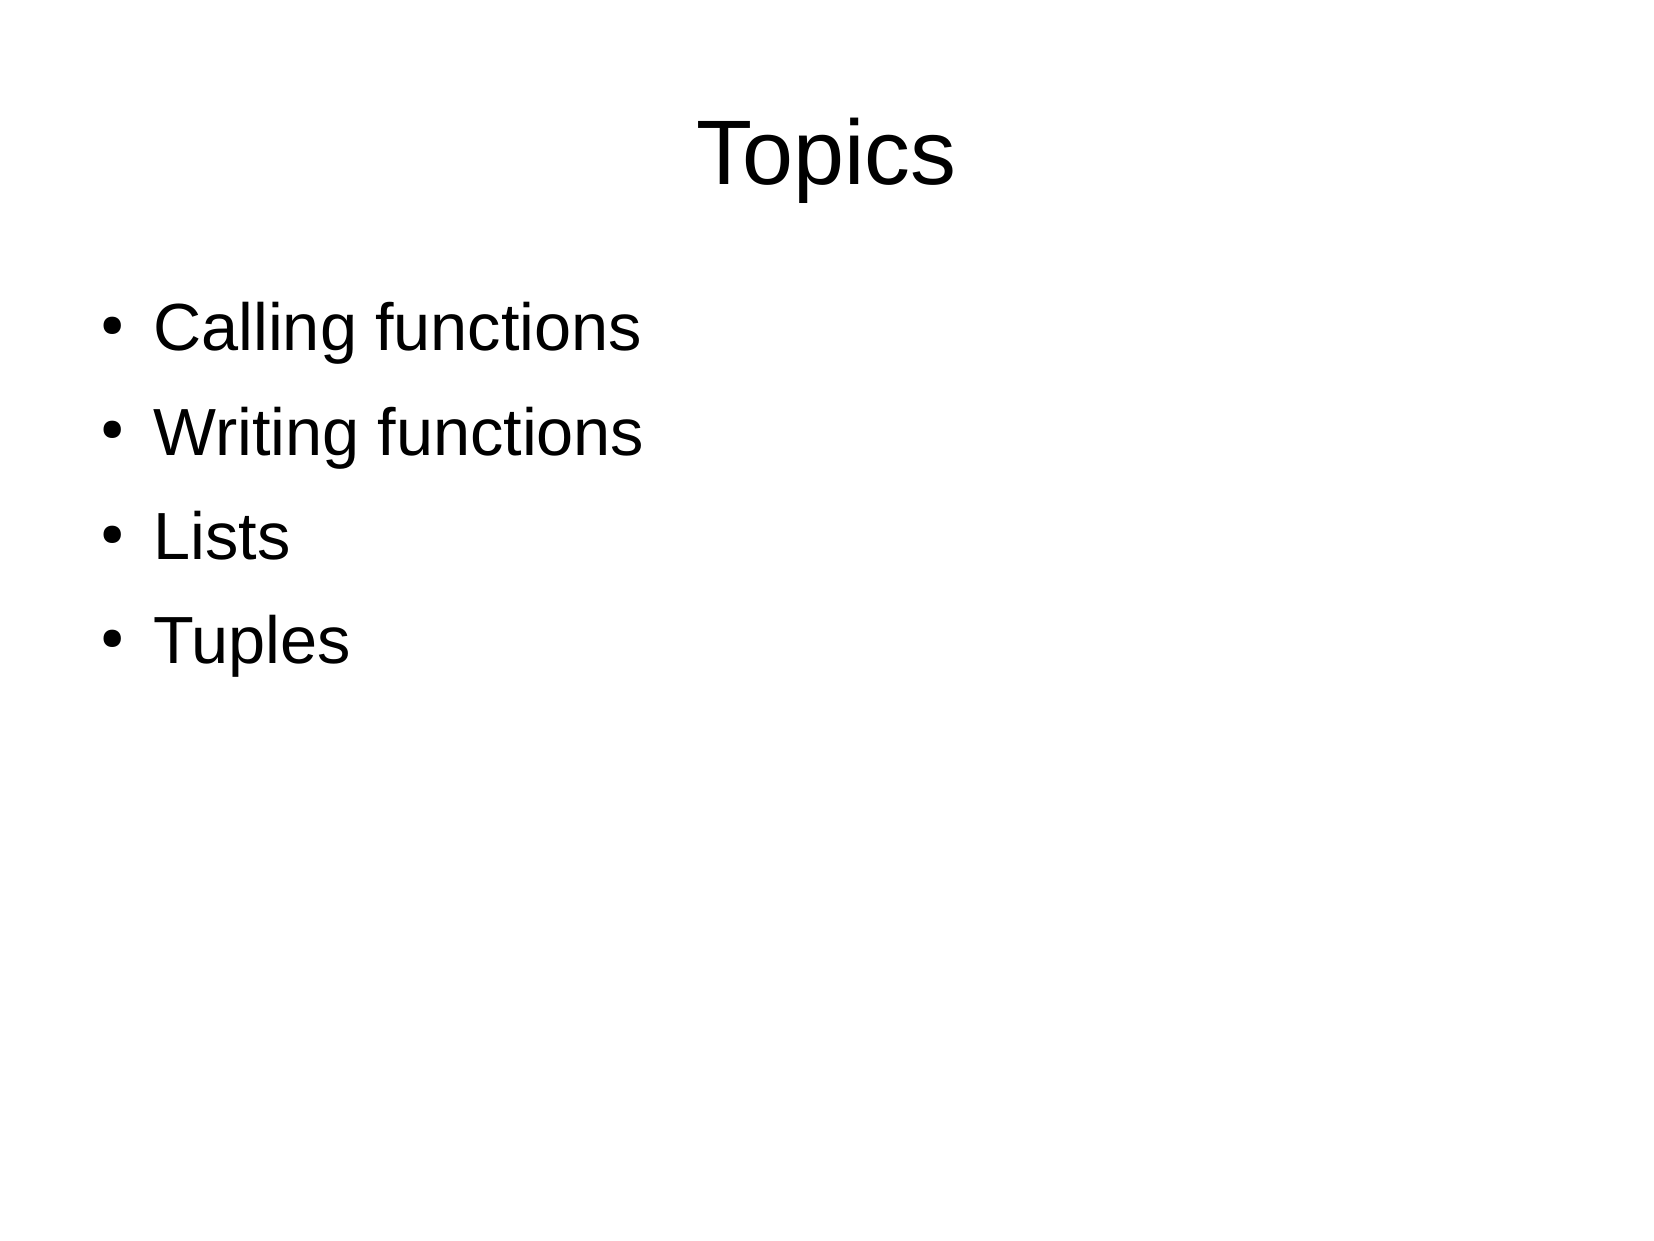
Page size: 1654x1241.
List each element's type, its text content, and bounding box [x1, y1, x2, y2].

title Topics [82, 49, 1571, 257]
list Calling functions Writing functions Lists Tuples [82, 290, 1571, 1094]
